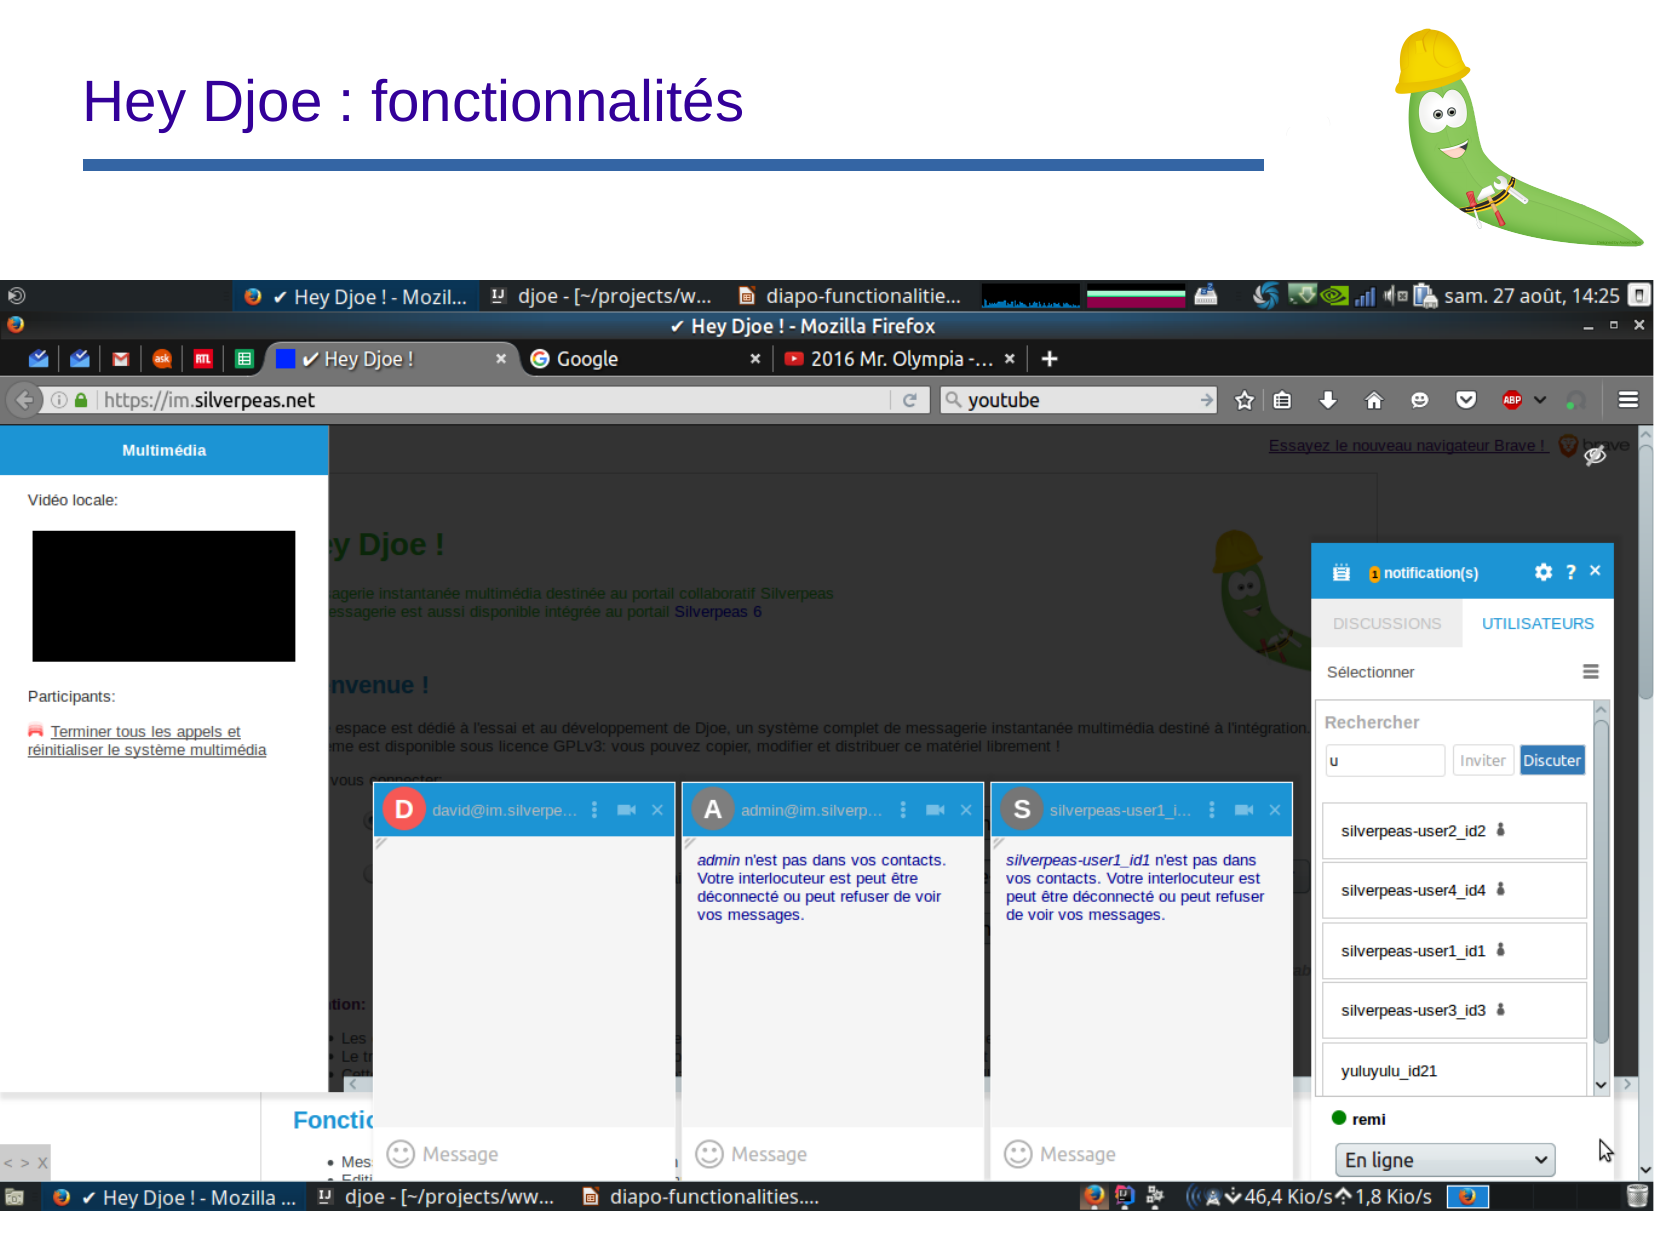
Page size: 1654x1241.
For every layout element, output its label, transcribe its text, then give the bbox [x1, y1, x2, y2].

title Hey Djoe : fonctionnalités [82, 49, 1264, 154]
picture [0, 280, 1654, 1211]
picture [1286, 23, 1647, 248]
